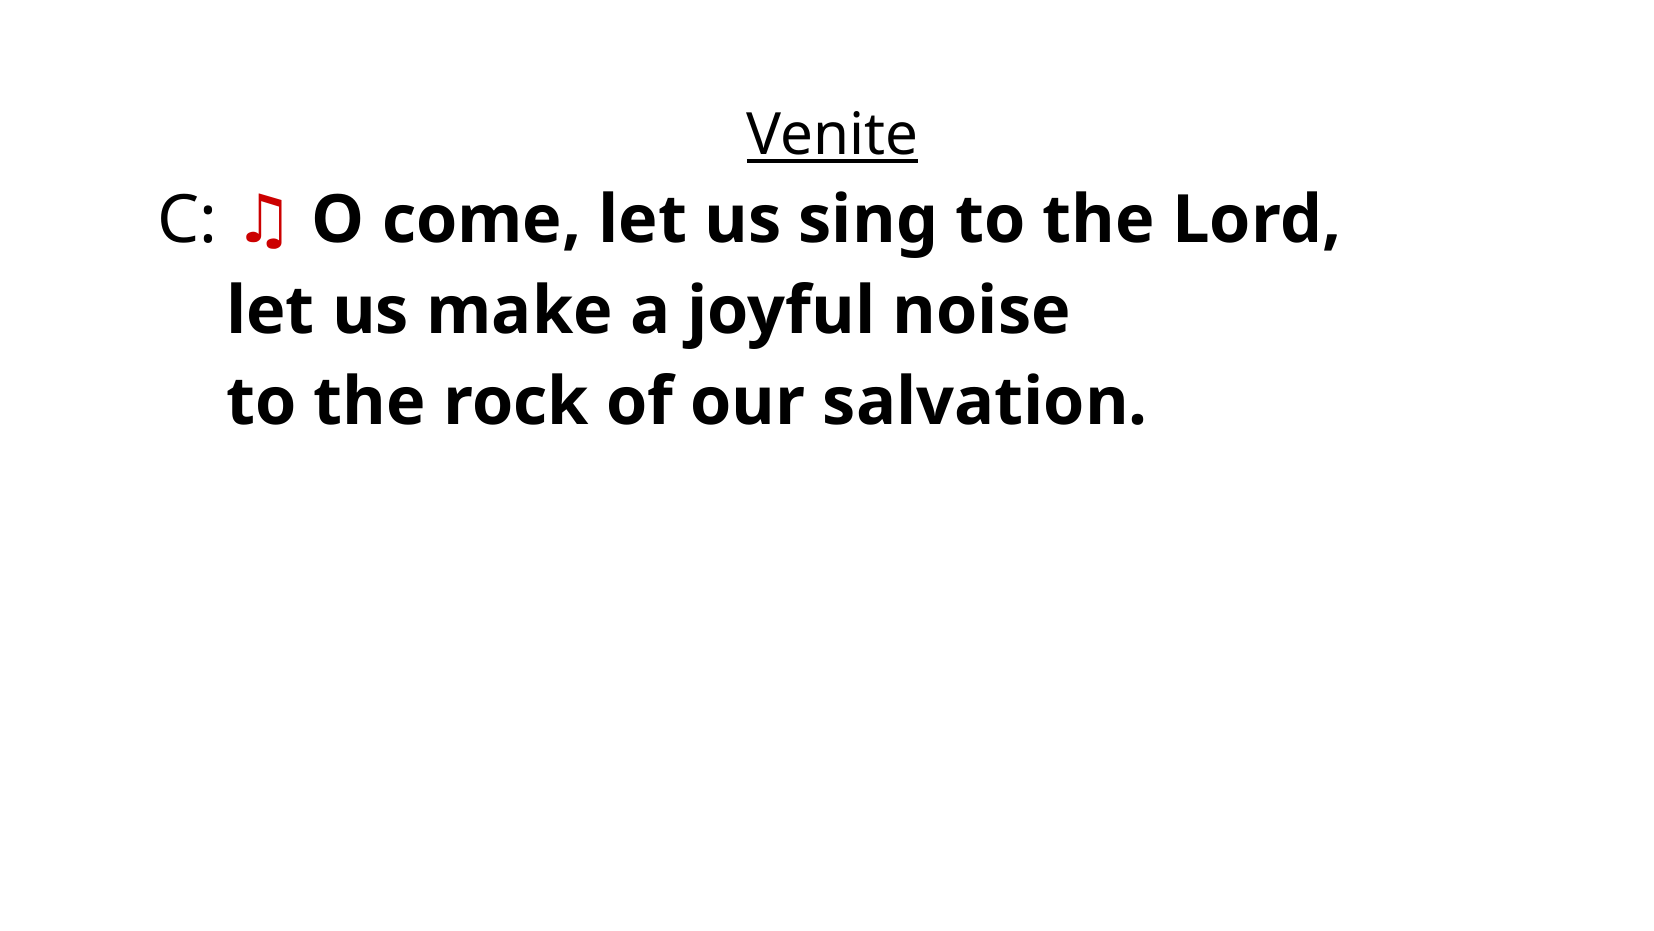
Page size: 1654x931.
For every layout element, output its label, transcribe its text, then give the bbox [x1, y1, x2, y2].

text_box Venite C: ♫ O come, let us sing to the Lord, let us make a joyful noise to the rock of our salvation. [105, 45, 1561, 443]
